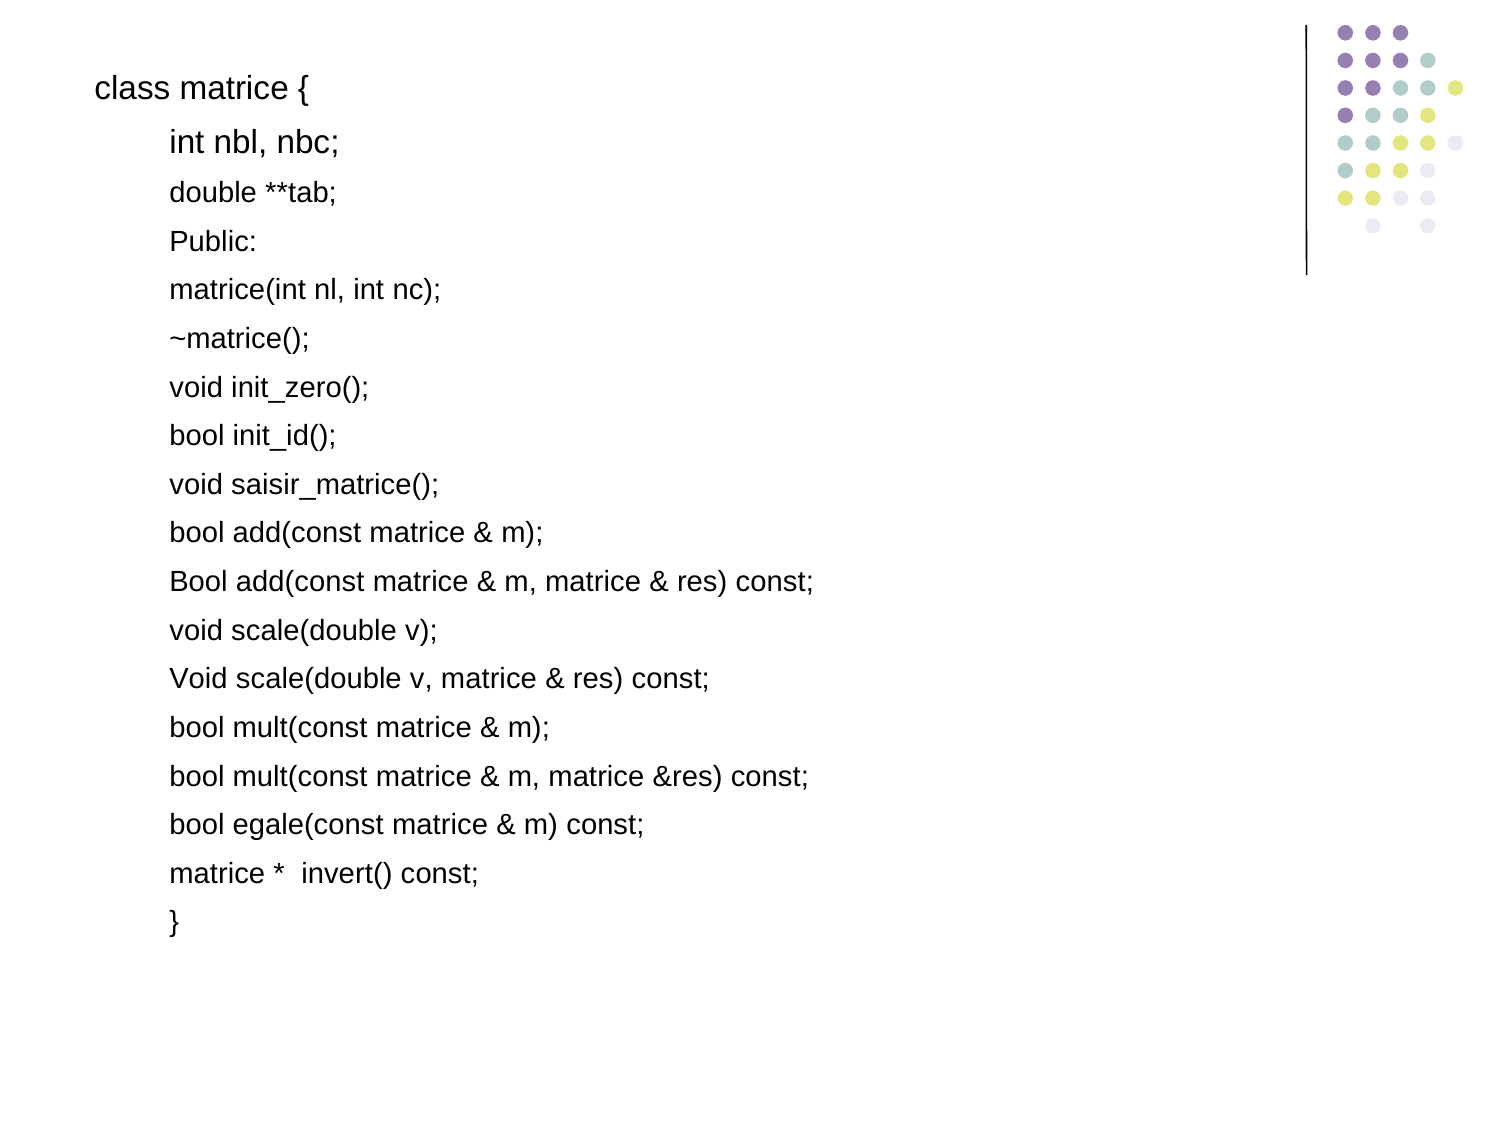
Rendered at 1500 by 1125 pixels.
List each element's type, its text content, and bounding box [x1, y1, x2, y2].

list class matrice { int nbl, nbc; double **tab; Public: matrice(int nl, int nc); ~matrice(); void init_zero(); bool init_id(); void saisir_matrice(); bool add(const matrice & m); Bool add(const matrice & m, matrice & res) const; void scale(double v); Void scale(double v, matrice & res) const; bool mult(const matrice & m); bool mult(const matrice & m, matrice &res) const; bool egale(const matrice & m) const; matrice * invert() const; } [74, 59, 1421, 1002]
